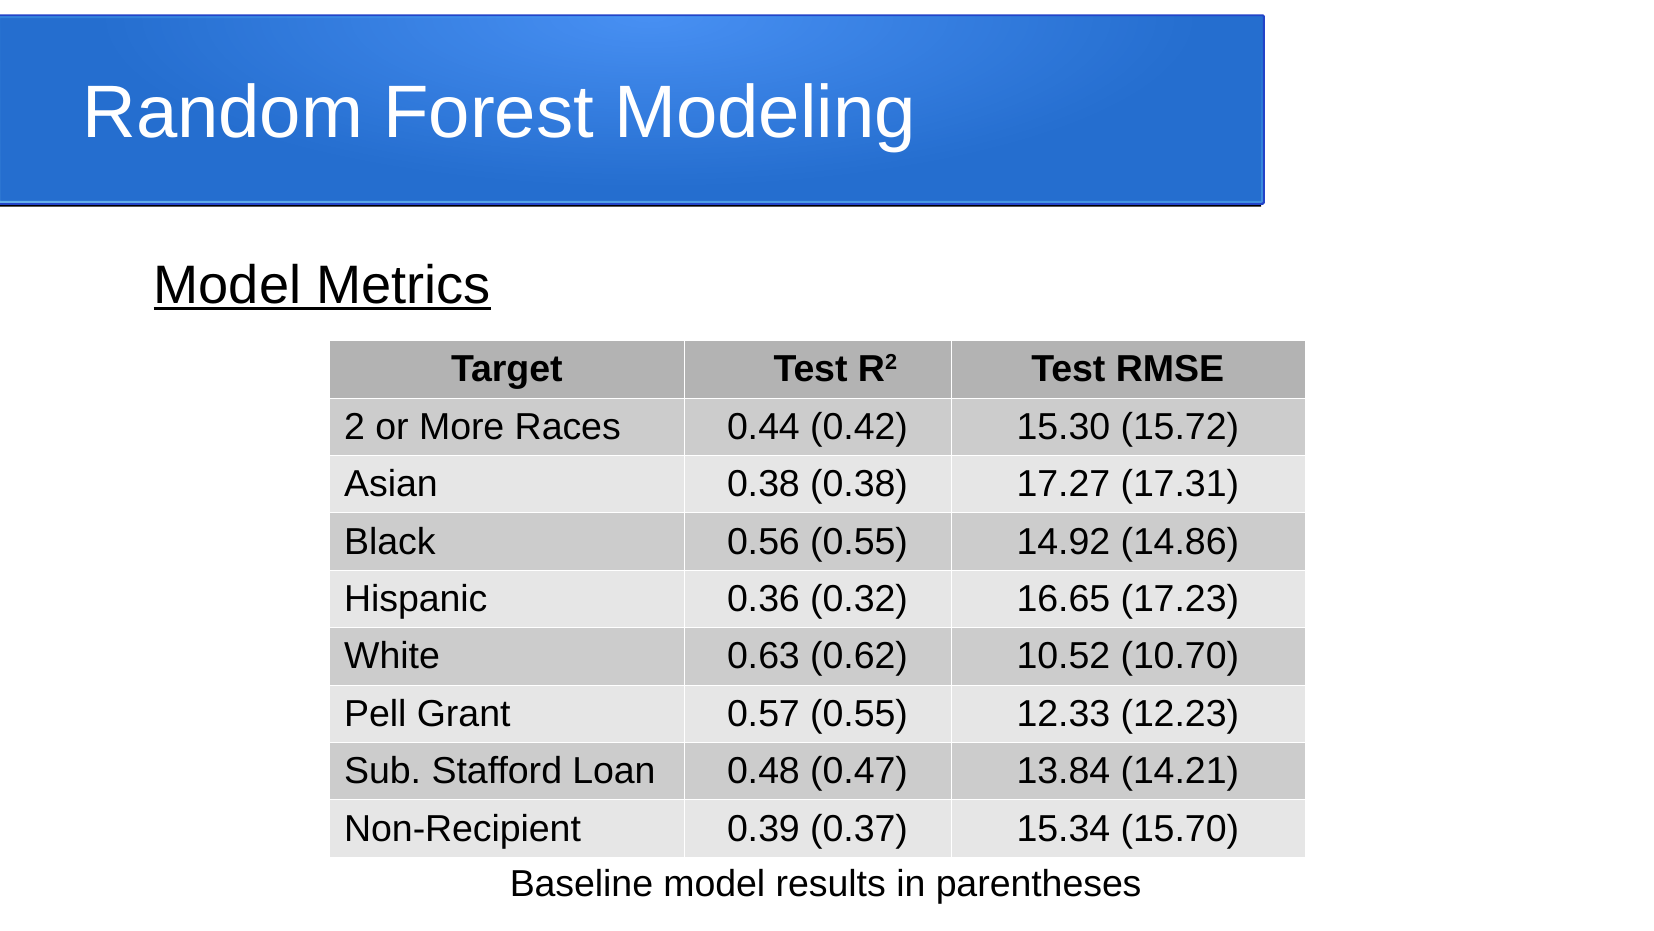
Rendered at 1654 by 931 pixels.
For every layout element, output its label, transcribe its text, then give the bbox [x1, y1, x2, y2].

table_cell 0.57 (0.55) [685, 686, 951, 742]
table_cell Pell Grant [330, 686, 684, 742]
table_cell Sub. Stafford Loan [330, 743, 684, 799]
table_cell 0.48 (0.47) [685, 743, 951, 799]
table_cell 14.92 (14.86) [952, 513, 1305, 570]
table_cell 0.38 (0.38) [685, 456, 951, 512]
table_cell 13.84 (14.21) [952, 743, 1305, 799]
table_header Target [330, 341, 684, 398]
table_header Test RMSE [952, 341, 1305, 398]
table_cell 17.27 (17.31) [952, 456, 1305, 512]
table_cell 0.44 (0.42) [685, 399, 951, 455]
table_cell 12.33 (12.23) [952, 686, 1305, 742]
table_cell 15.30 (15.72) [952, 399, 1305, 455]
table_cell 10.52 (10.70) [952, 628, 1305, 685]
table_cell 15.34 (15.70) [952, 800, 1305, 855]
table_cell White [330, 628, 684, 685]
table_cell 16.65 (17.23) [952, 571, 1305, 627]
table_cell 2 or More Races [330, 399, 684, 455]
list Model Metrics [82, 255, 901, 795]
table_cell Non-Recipient [330, 800, 684, 857]
table_cell Hispanic [330, 571, 684, 627]
table_cell 0.63 (0.62) [685, 628, 951, 685]
table_cell 0.36 (0.32) [685, 571, 951, 627]
table_cell Asian [330, 456, 684, 512]
table_cell 0.56 (0.55) [685, 513, 951, 570]
table_cell Black [330, 513, 684, 570]
table_cell 0.39 (0.37) [685, 800, 951, 855]
table_header Test R2 [685, 341, 951, 398]
title Random Forest Modeling [82, 35, 1235, 189]
text_box Baseline model results in parentheses [495, 855, 1495, 931]
